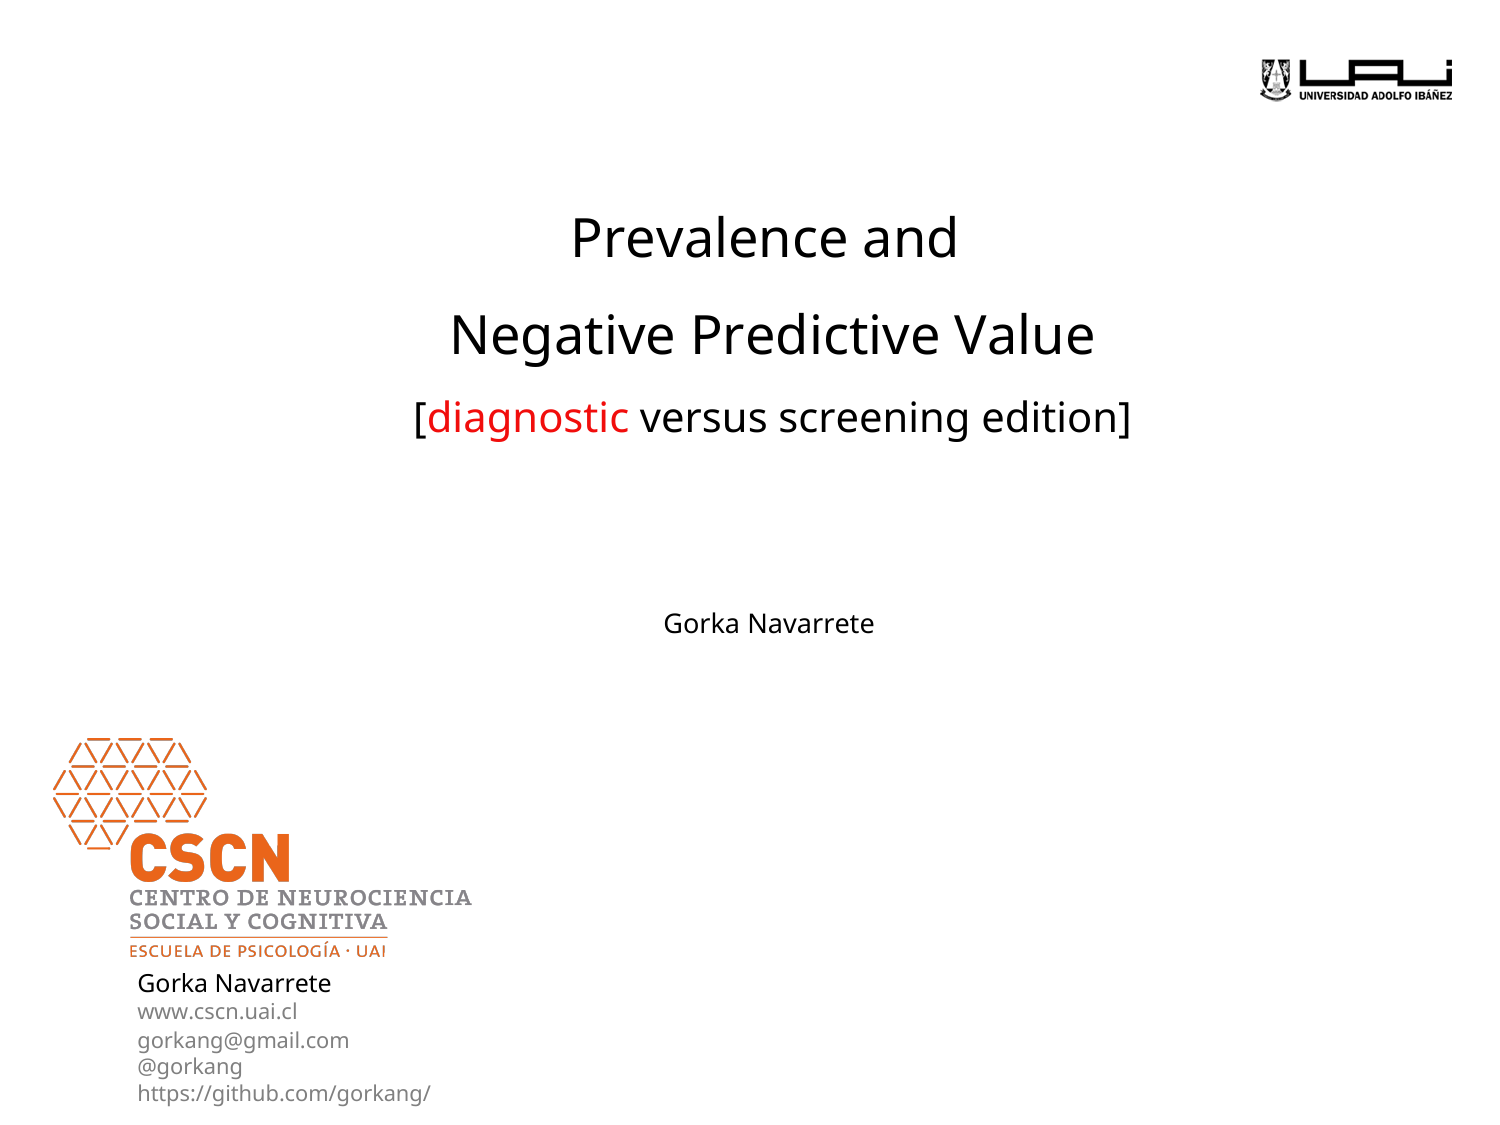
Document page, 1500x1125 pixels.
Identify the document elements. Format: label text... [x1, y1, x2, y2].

picture [53, 738, 472, 957]
text_box Gorka Navarrete www.cscn.uai.cl gorkang@gmail.com @gorkang https://github.com/gorkang/ [122, 945, 531, 1125]
picture [1260, 59, 1452, 103]
text_box Prevalence and Negative Predictive Value [diagnostic versus screening edition] Gorka Navarrete [105, 149, 1441, 661]
